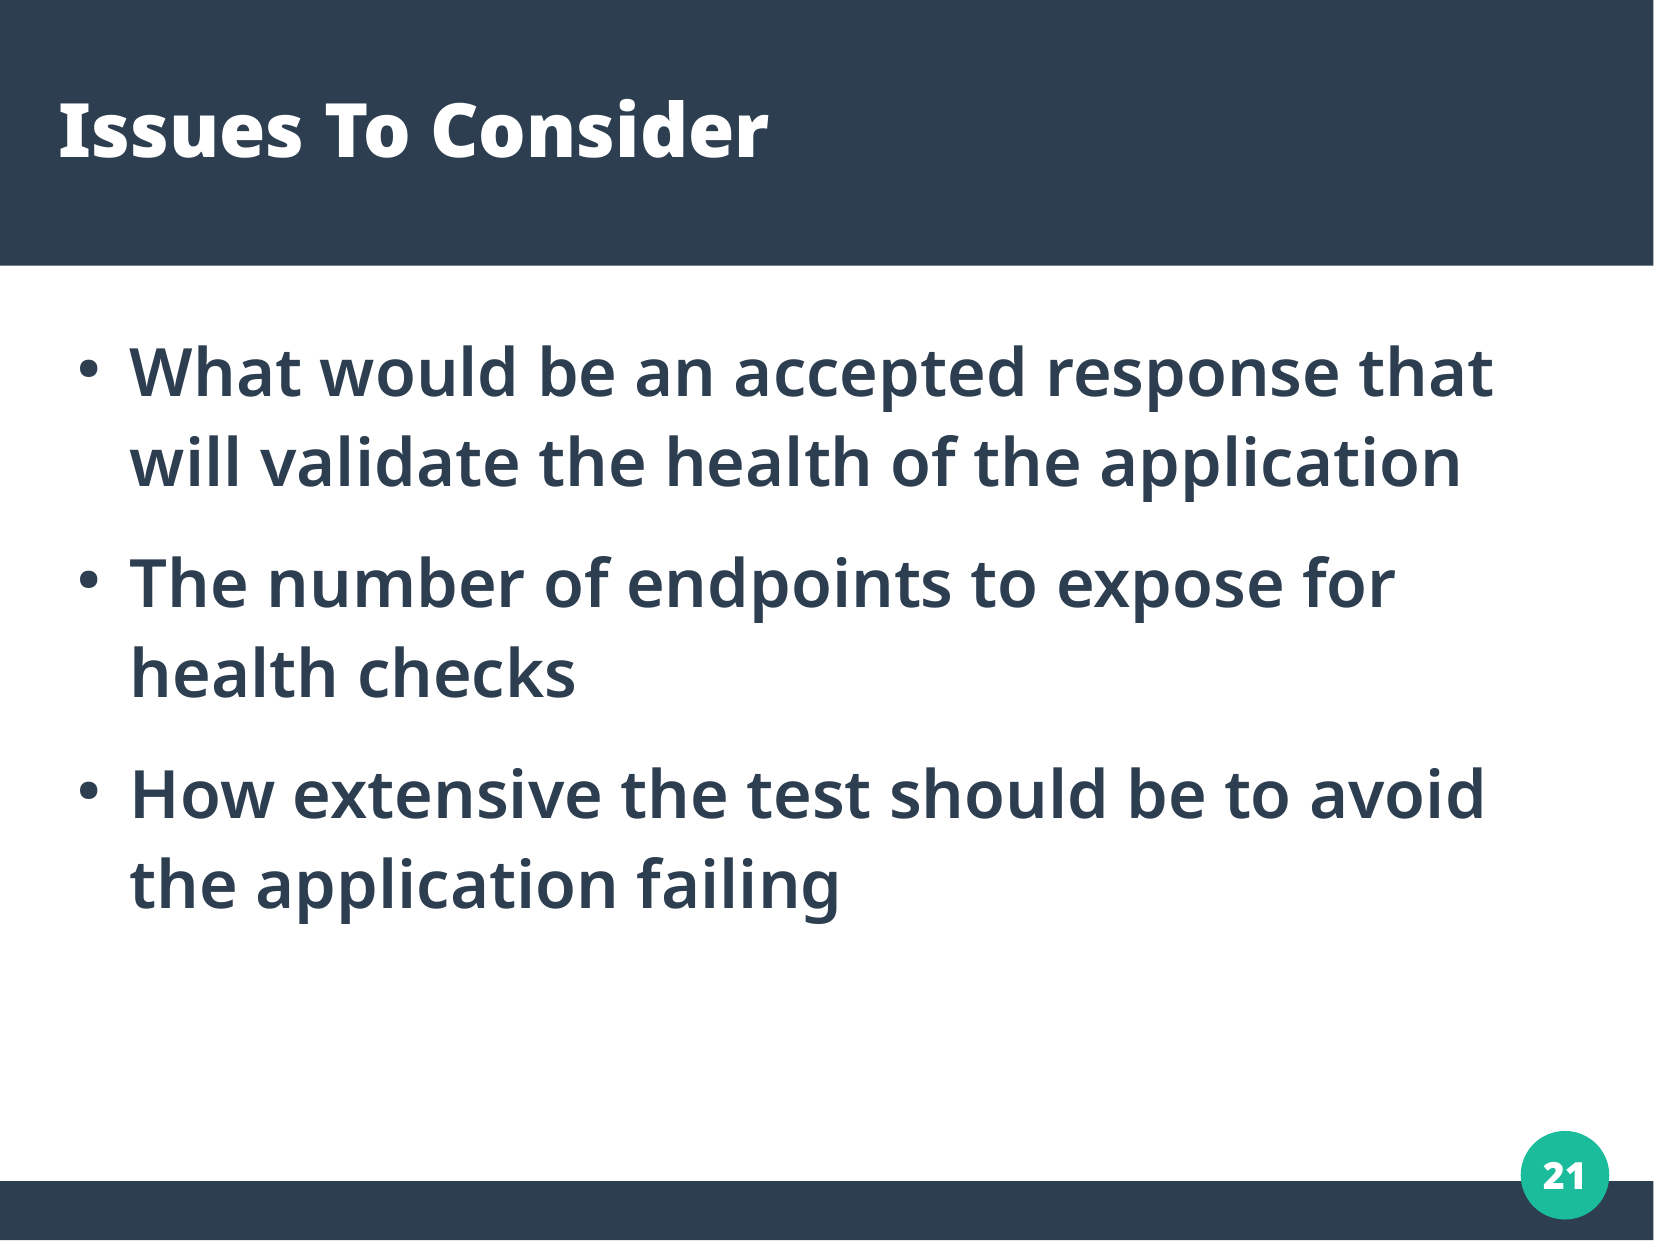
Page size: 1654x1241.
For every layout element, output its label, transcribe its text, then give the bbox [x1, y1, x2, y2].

list What would be an accepted response that will validate the health of the application The number of endpoints to expose for health checks How extensive the test should be to avoid the application failing [59, 324, 1595, 1152]
title Issues To Consider [59, 49, 1595, 207]
